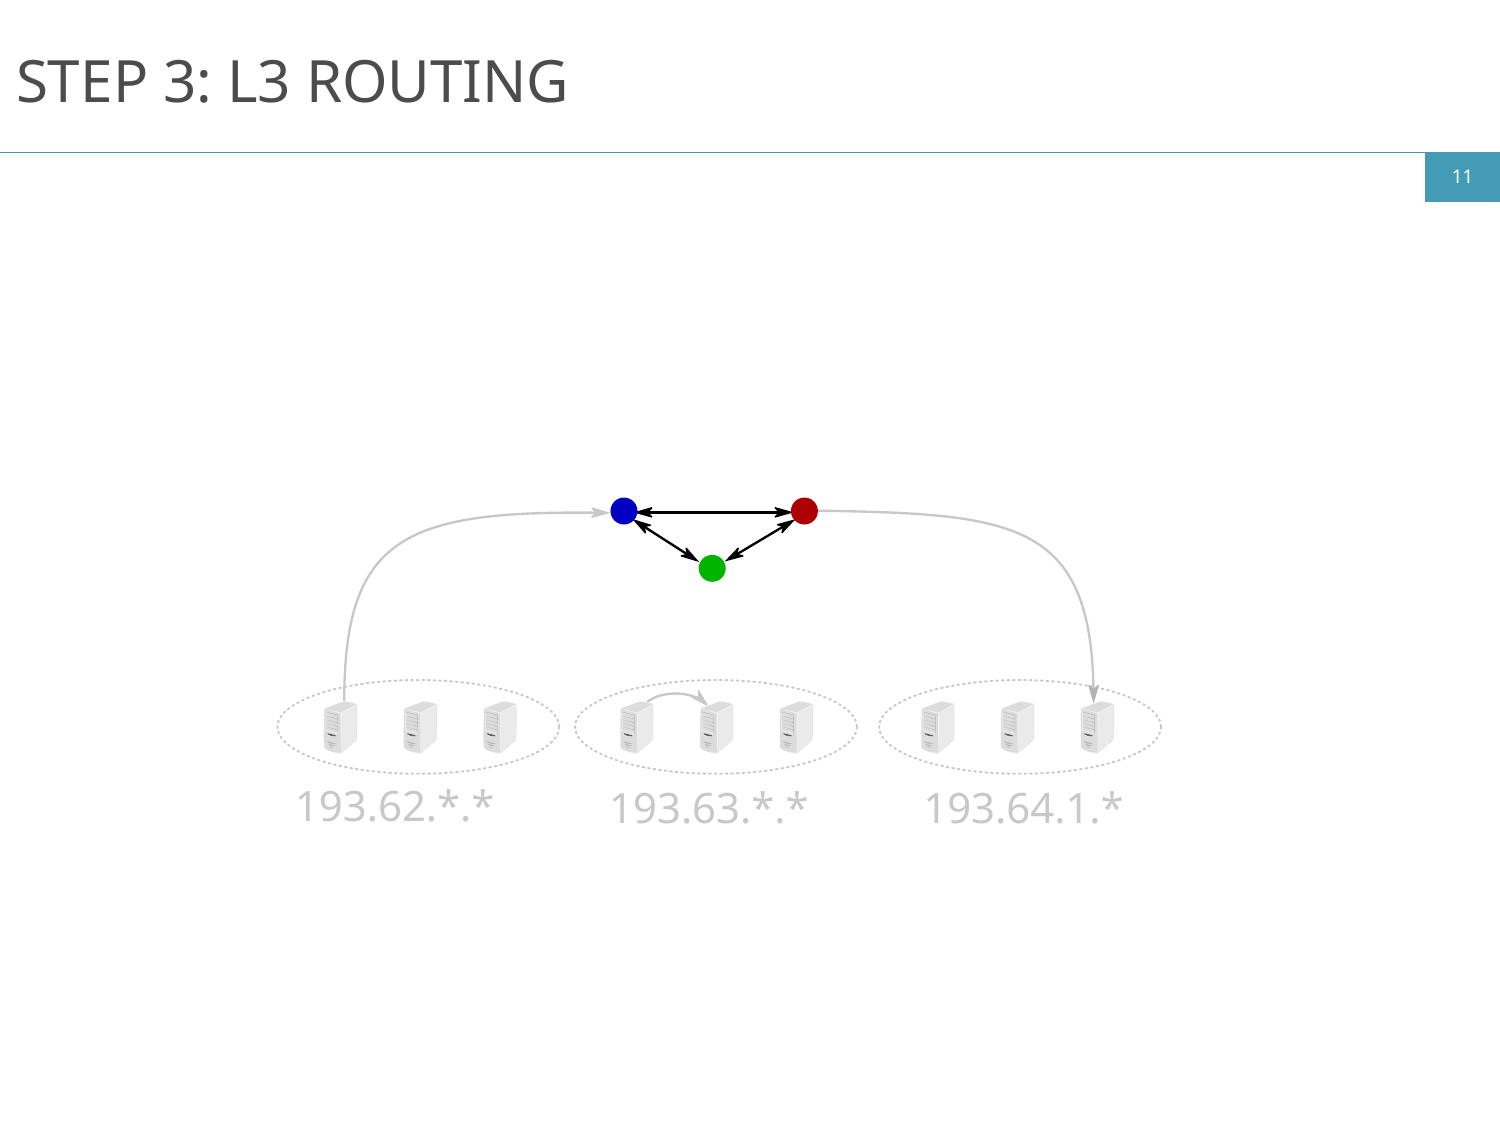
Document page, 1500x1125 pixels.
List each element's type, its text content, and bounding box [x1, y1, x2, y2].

picture [271, 348, 1171, 826]
title STEP 3: L3 ROUTING [15, 27, 1366, 132]
